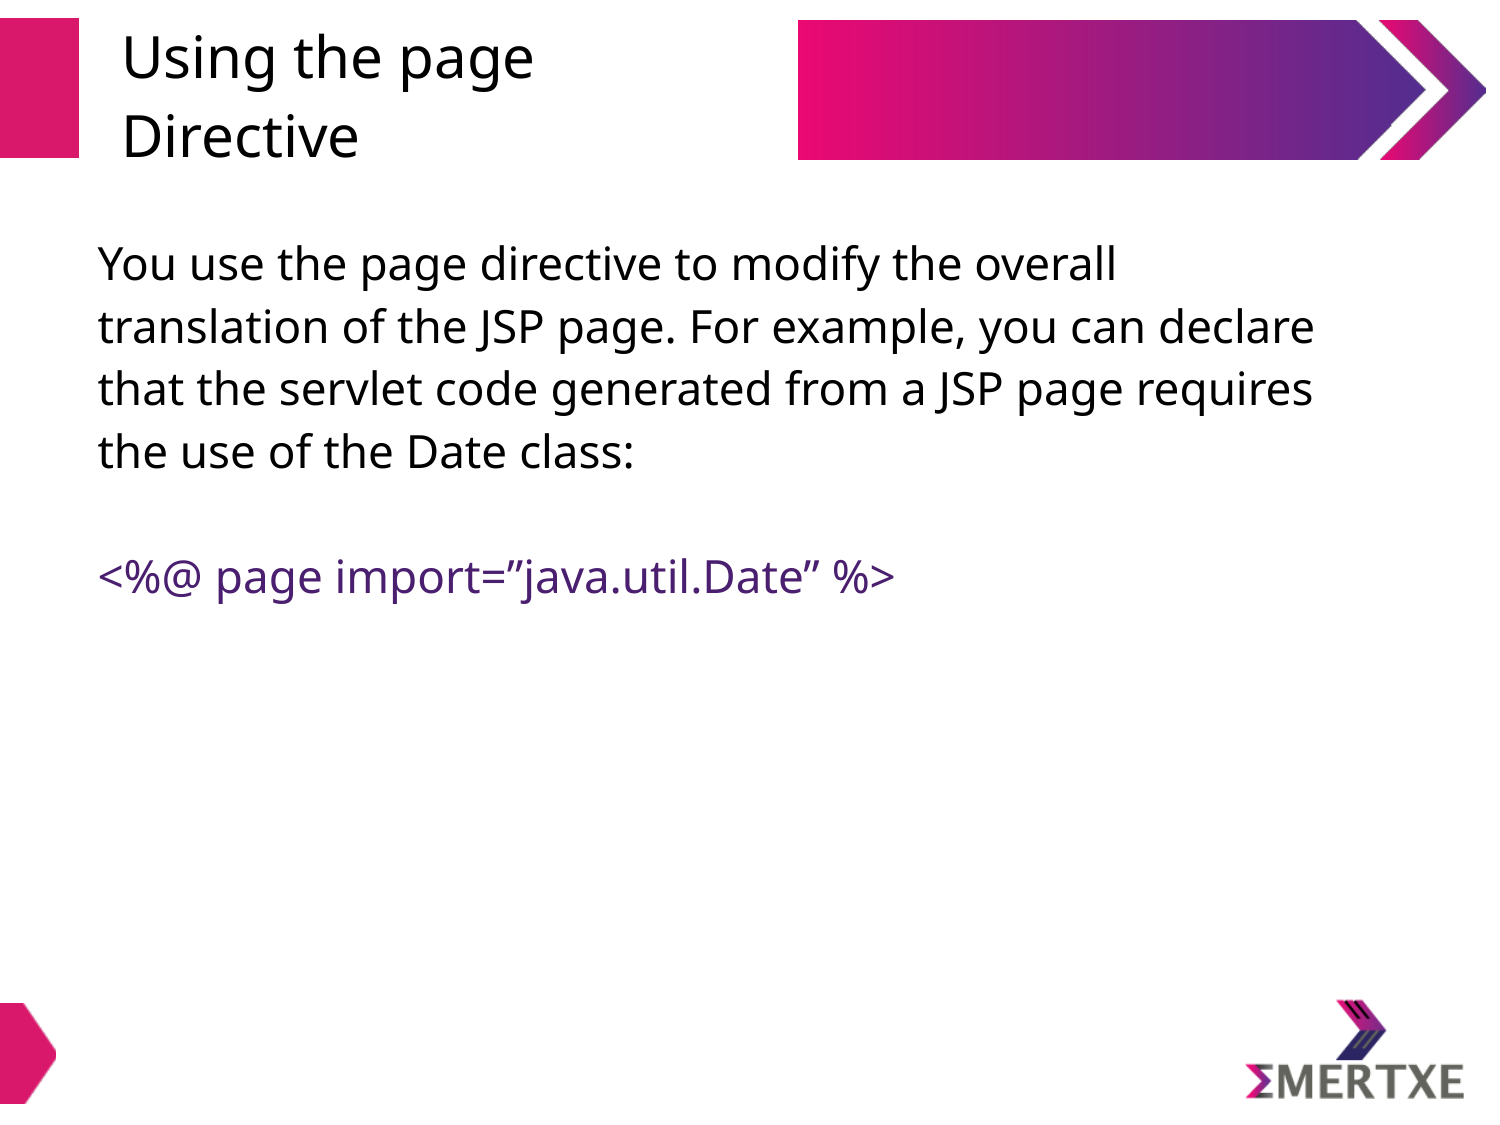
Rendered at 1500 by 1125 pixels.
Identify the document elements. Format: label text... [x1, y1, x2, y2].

text_box You use the page directive to modify the overall translation of the JSP page. For example, you can declare that the servlet code generated from a JSP page requires the use of the Date class: <%@ page import=”java.util.Date” %> [82, 224, 1359, 561]
picture [798, 20, 1486, 160]
text_box Using the page Directive [106, 8, 768, 160]
picture [1245, 996, 1465, 1099]
